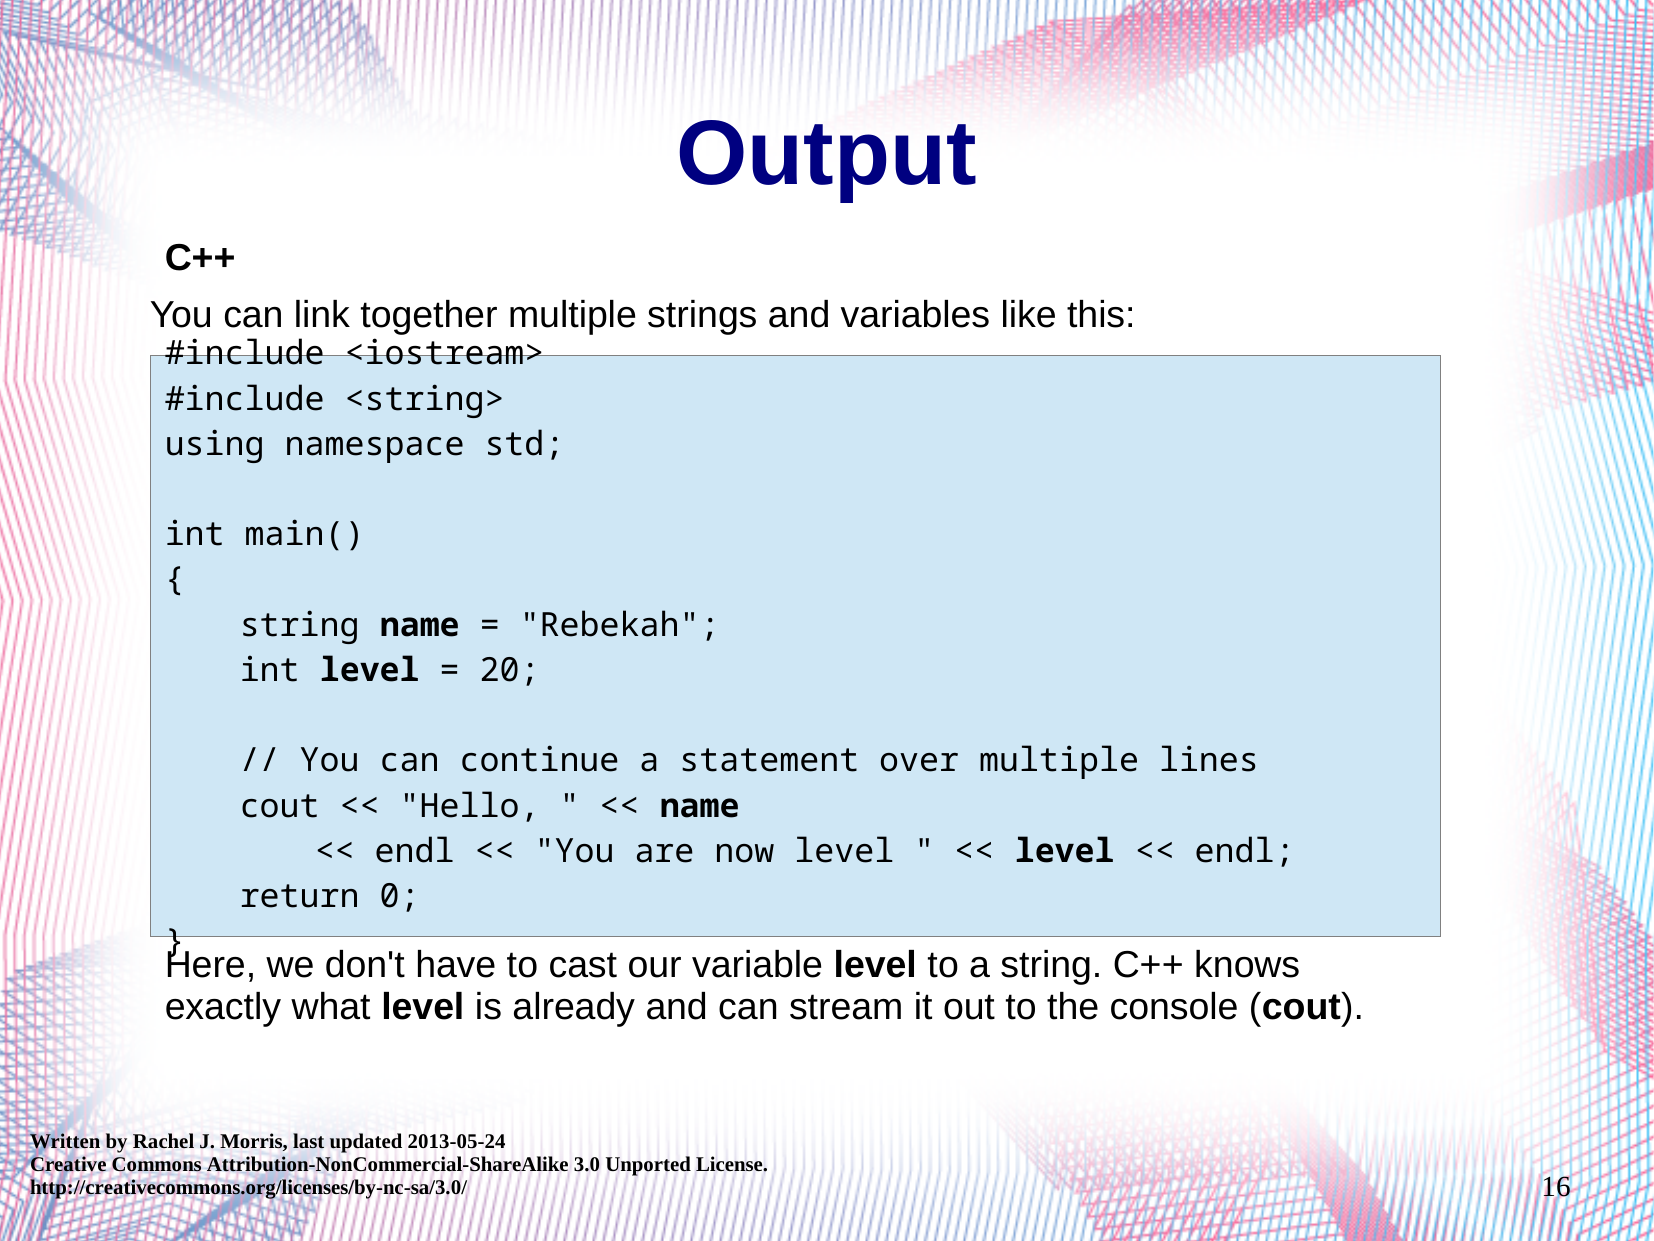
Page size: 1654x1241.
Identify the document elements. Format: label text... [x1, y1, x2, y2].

picture [0, 0, 1654, 1241]
text_box C++ [150, 229, 751, 286]
text_box Here, we don't have to cast our variable level to a string. C++ knows exactly what level is already and can stream it out to the console (cout). [150, 936, 1441, 1036]
text_box #include <iostream> #include <string> using namespace std; int main() { string name = "Rebekah"; int level = 20; // You can continue a statement over multiple lines cout << "Hello, " << name << endl << "You are now level " << level << endl; return 0; } [150, 355, 1441, 936]
title Output [82, 49, 1571, 257]
text_box You can link together multiple strings and variables like this: [135, 286, 1471, 344]
